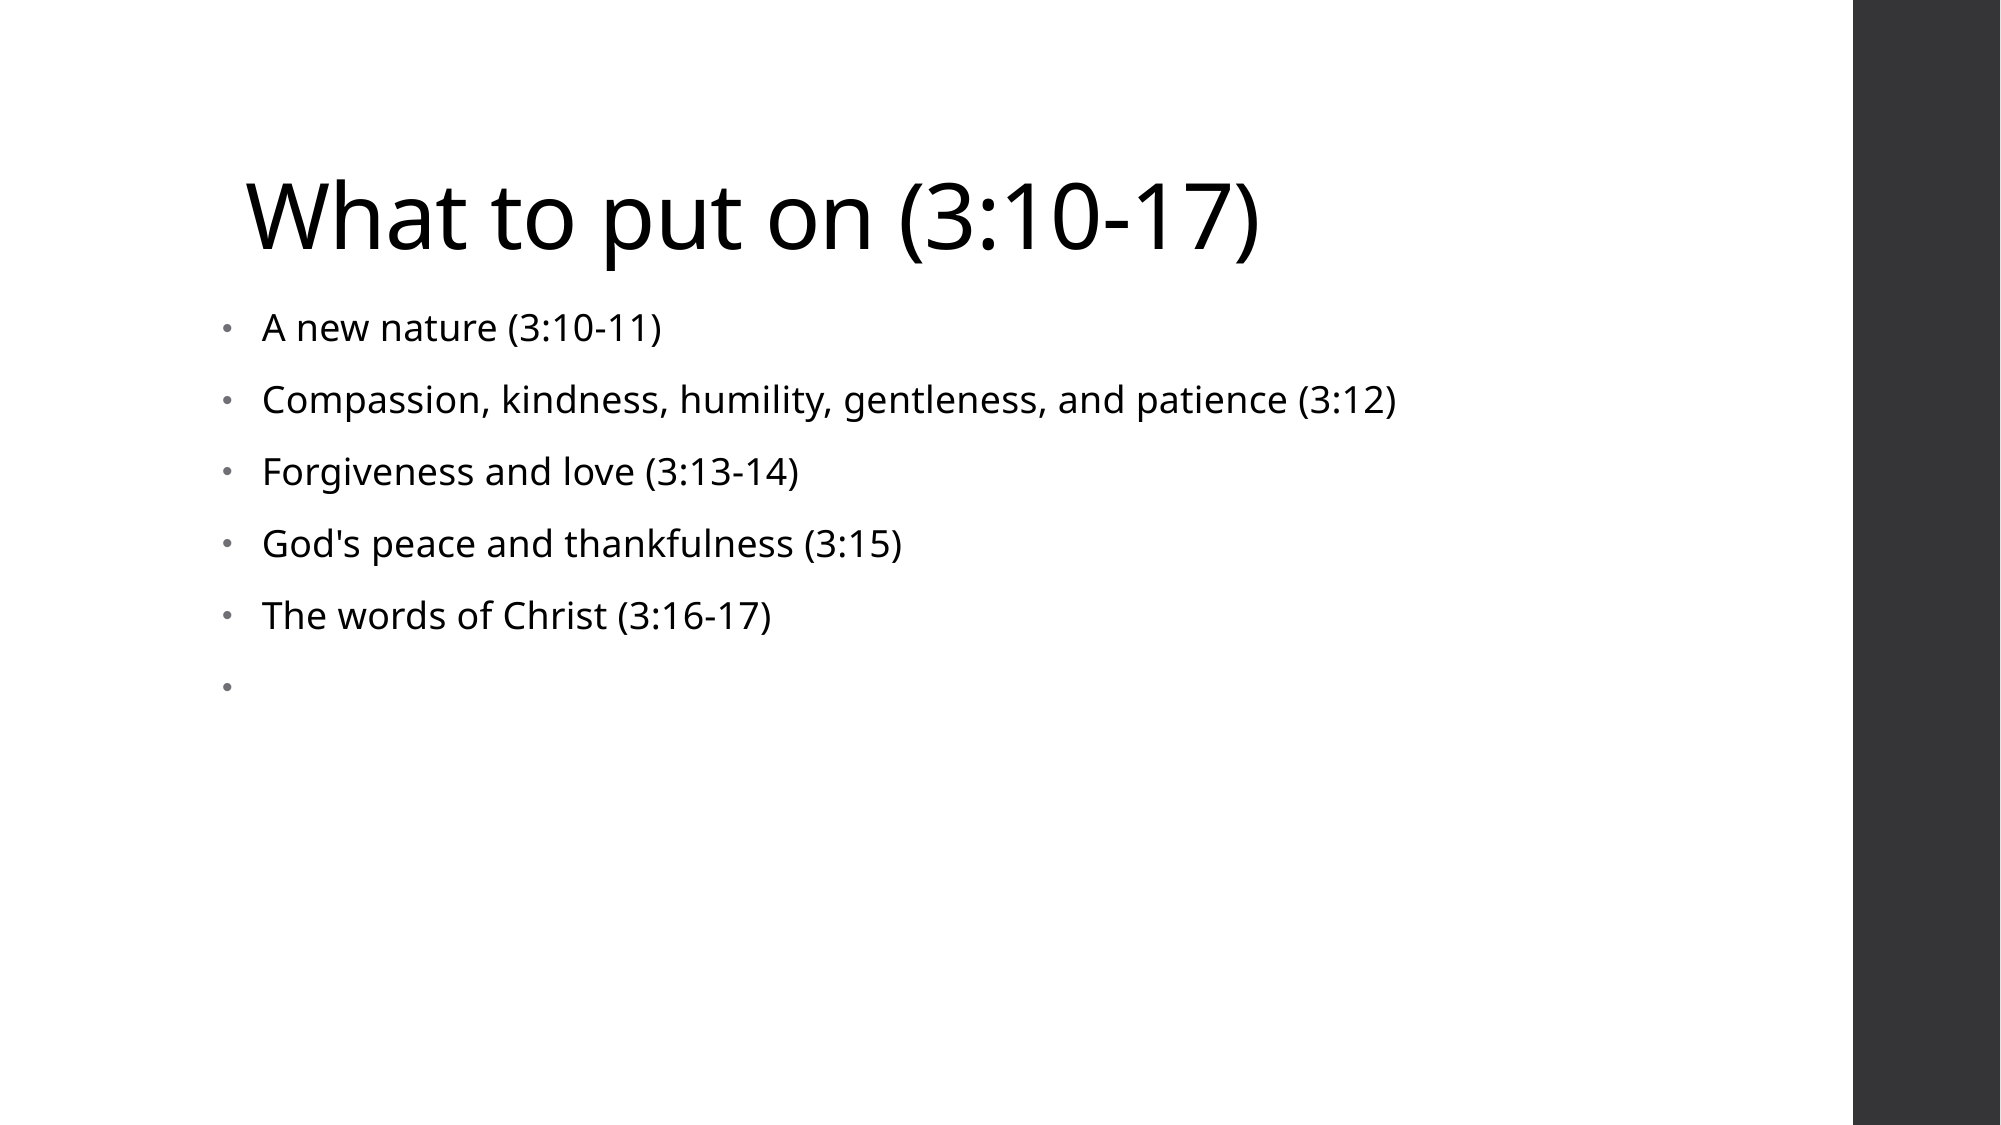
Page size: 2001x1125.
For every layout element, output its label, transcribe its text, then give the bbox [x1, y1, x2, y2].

list A new nature (3:10-11) Compassion, kindness, humility, gentleness, and patience (3:12) Forgiveness and love (3:13-14) God's peace and thankfulness (3:15) The words of Christ (3:16-17) [206, 299, 1617, 1014]
title What to put on (3:10-17) [206, 60, 1797, 278]
